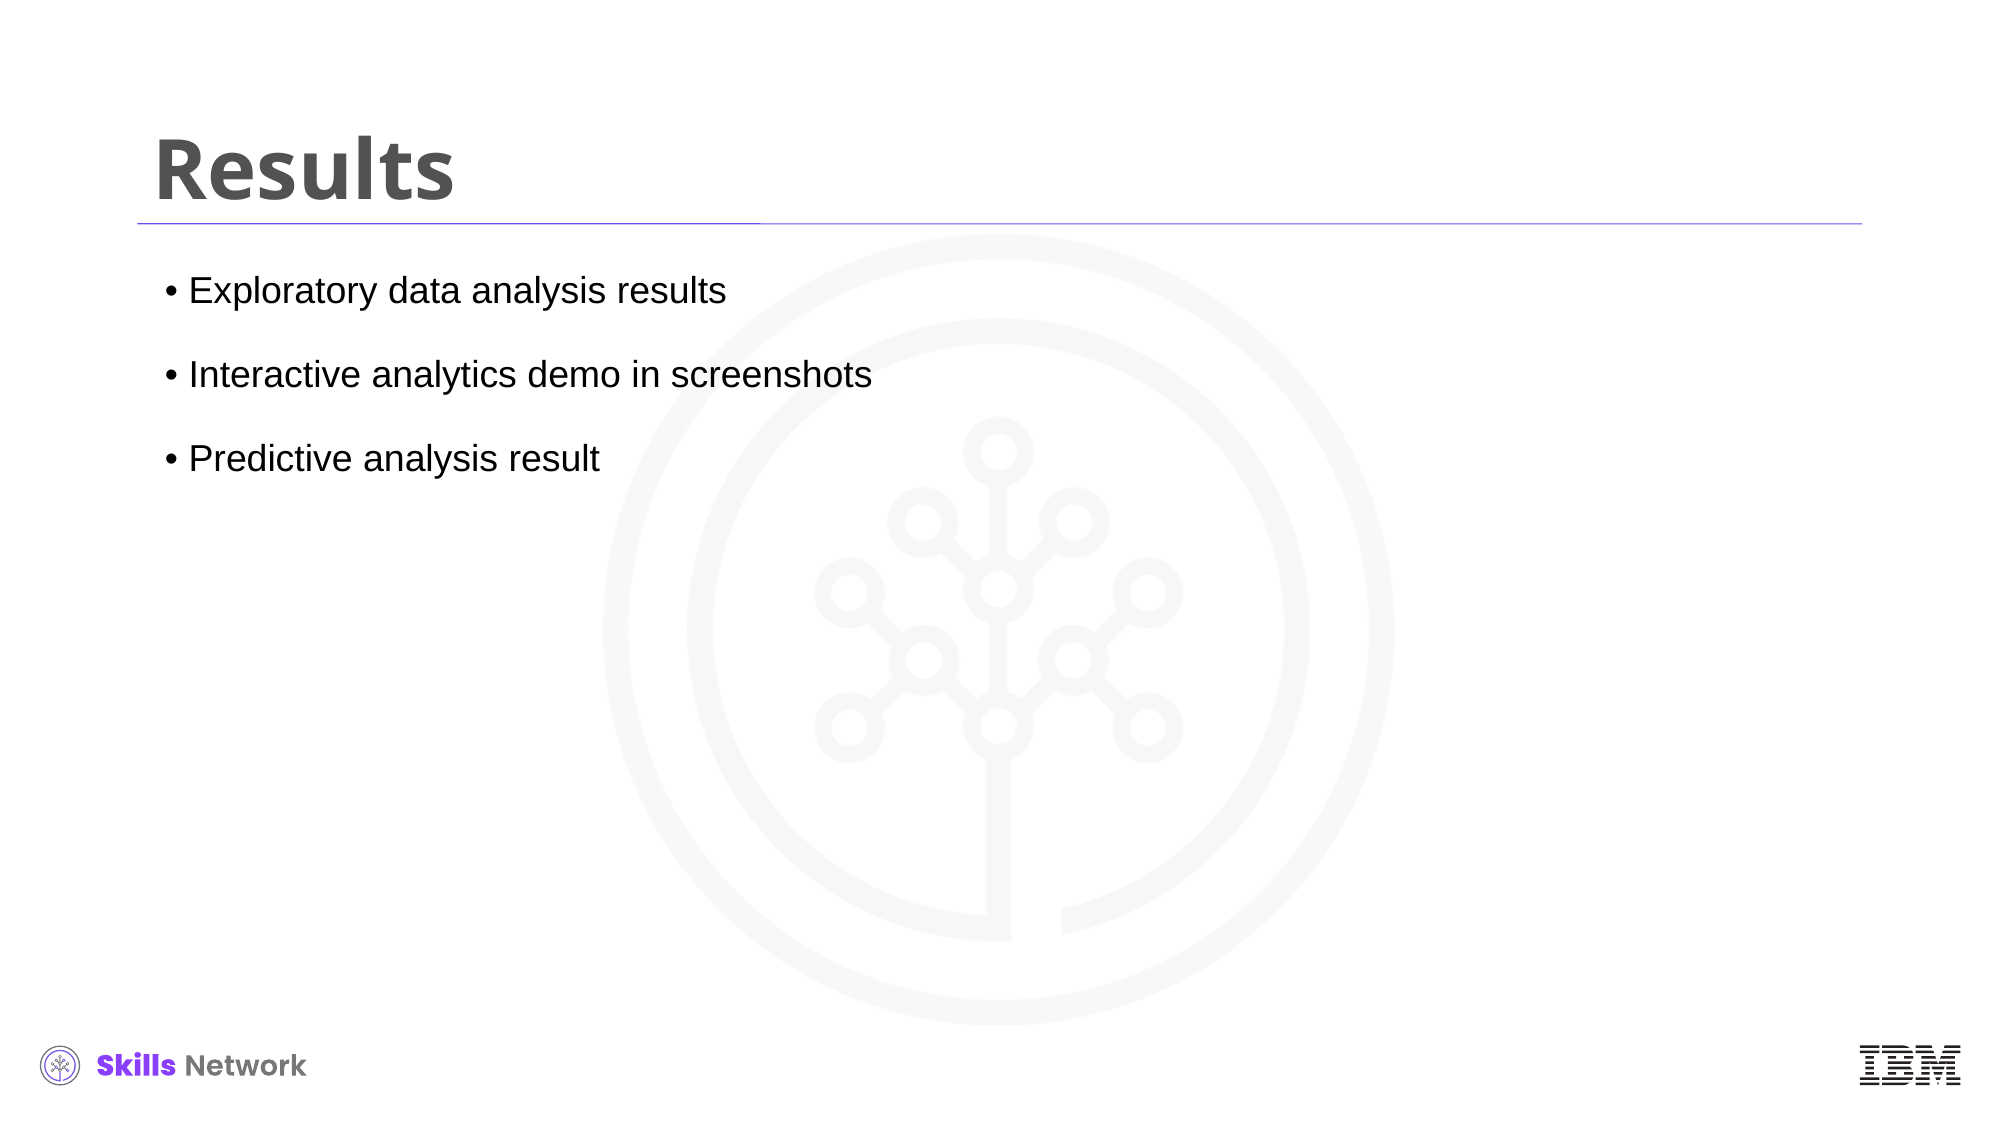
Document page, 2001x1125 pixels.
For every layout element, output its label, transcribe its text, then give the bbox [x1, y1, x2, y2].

text_box • Exploratory data analysis results • Interactive analytics demo in screenshots • Predictive analysis result [150, 262, 1838, 539]
title Results [137, 59, 1863, 278]
